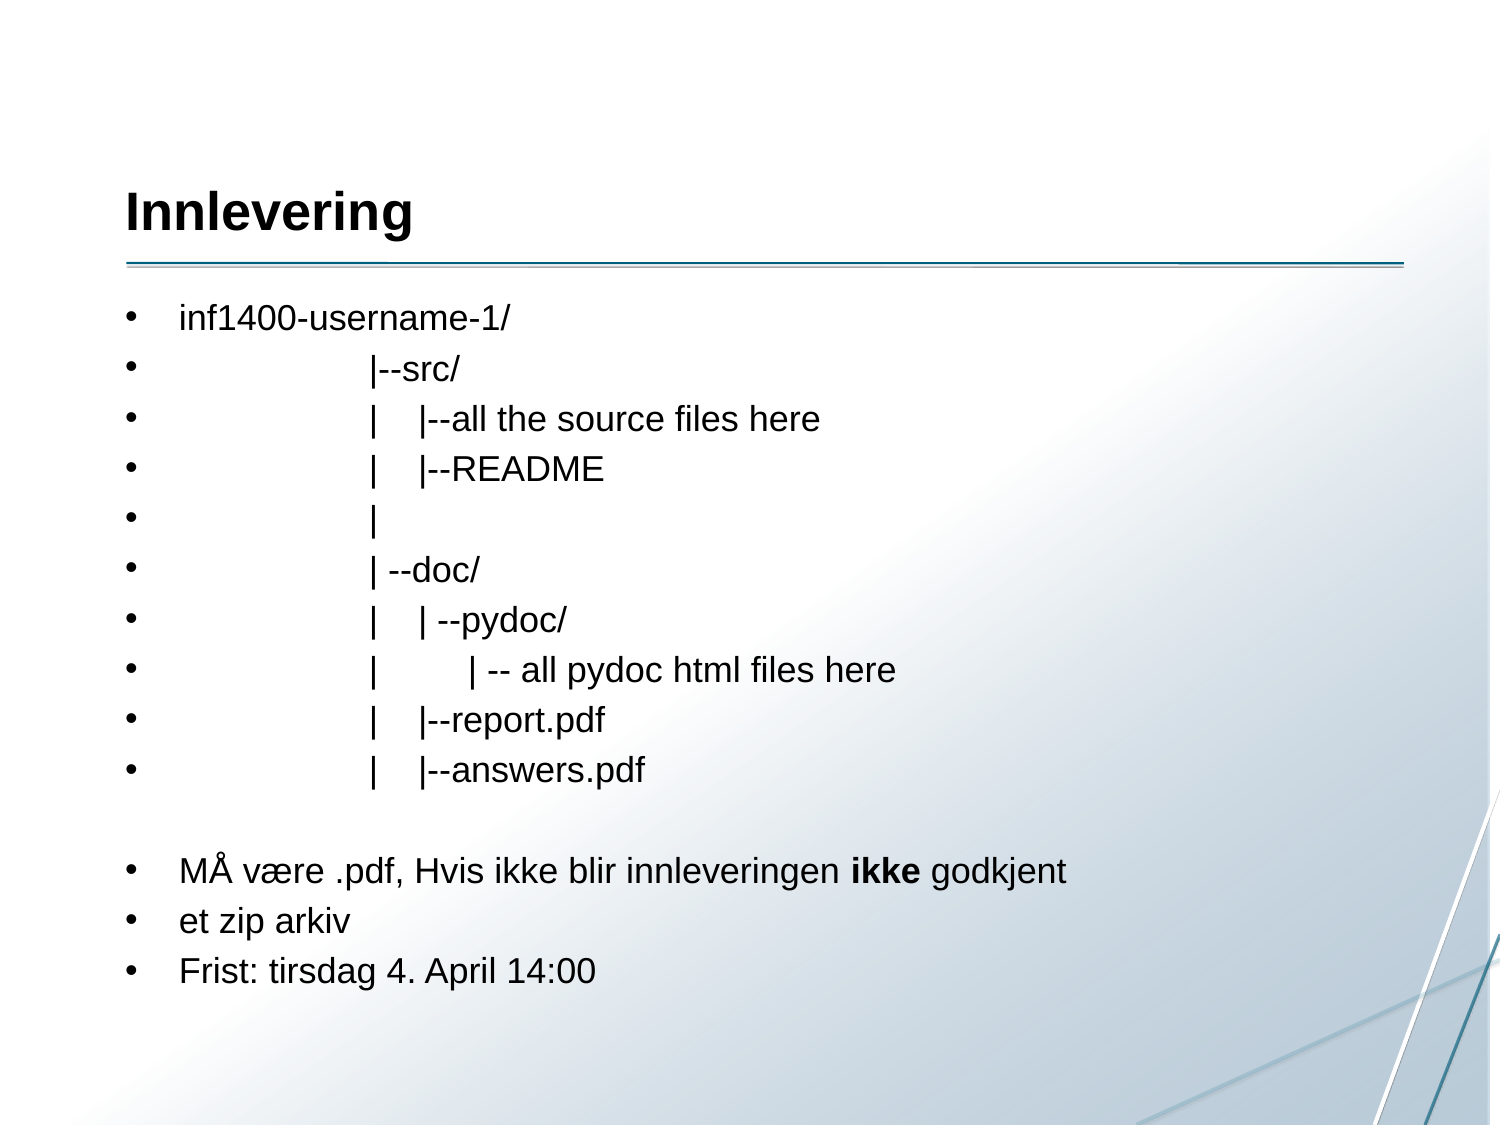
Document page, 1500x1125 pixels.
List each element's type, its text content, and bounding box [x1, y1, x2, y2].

list inf1400-username-1/ |--src/ | |--all the source files here | |--README | | --doc/ | | --pydoc/ | | -- all pydoc html files here | |--report.pdf | |--answers.pdf MÅ være .pdf, Hvis ikke blir innleveringen ikke godkjent et zip arkiv Frist: tirsdag 4. April 14:00 [109, 287, 1404, 1005]
title Innlevering [109, 49, 1403, 249]
